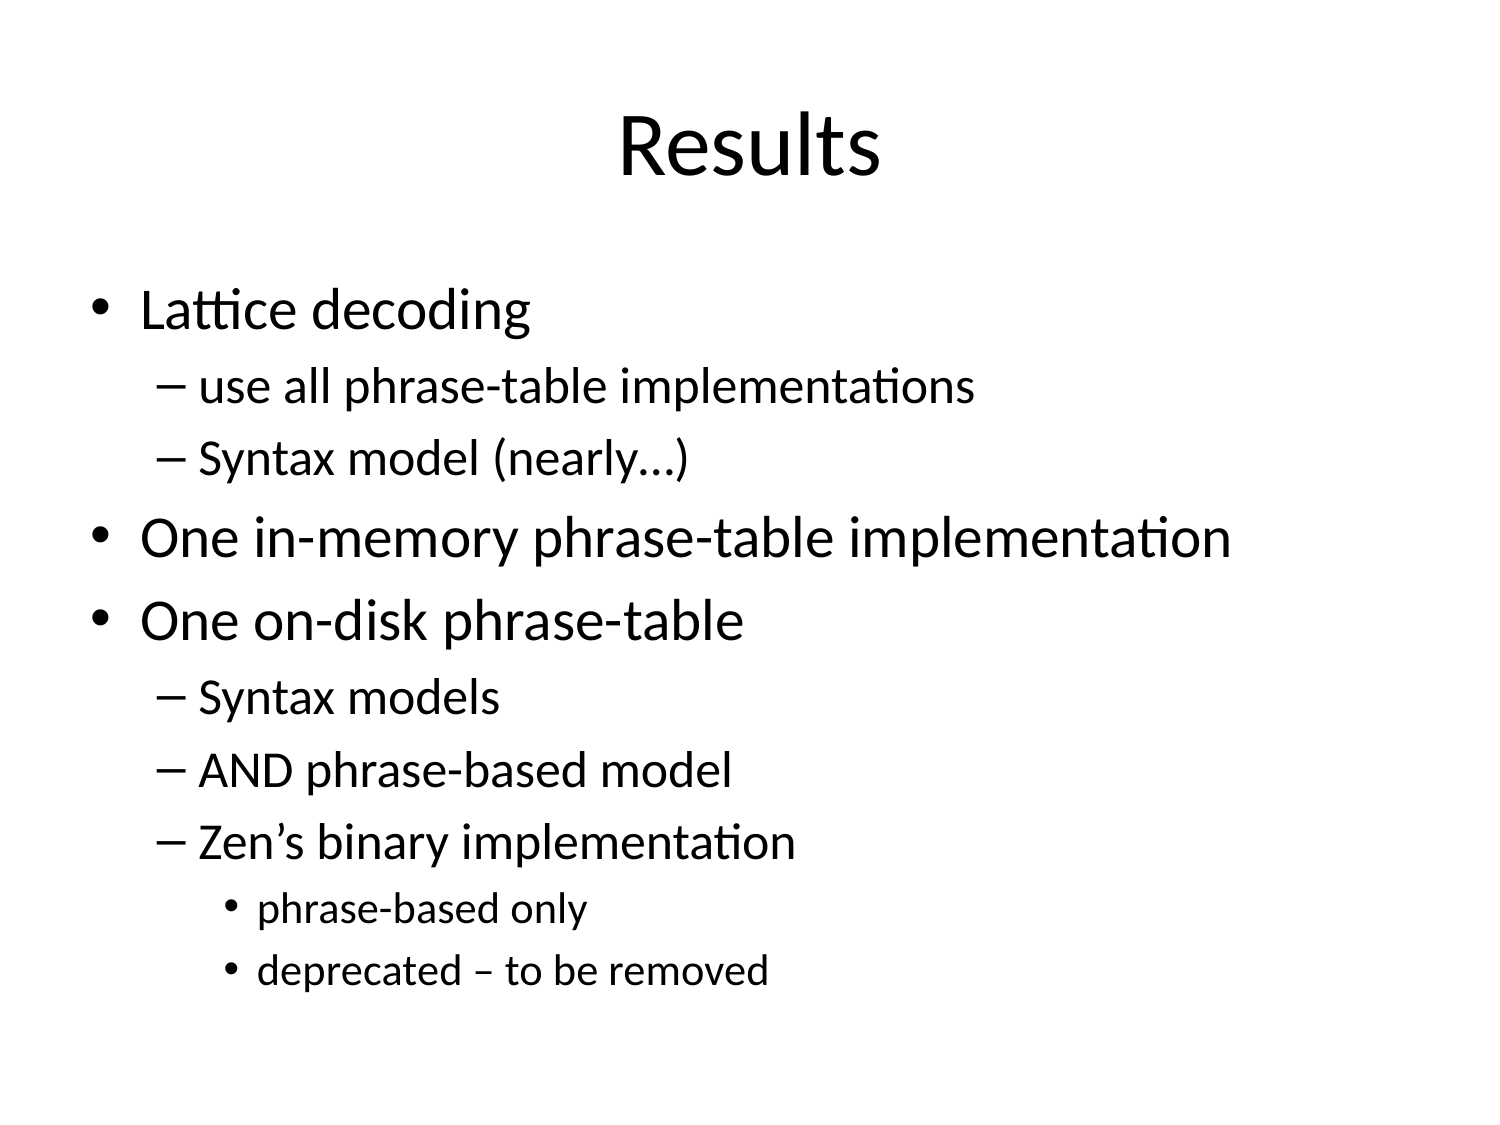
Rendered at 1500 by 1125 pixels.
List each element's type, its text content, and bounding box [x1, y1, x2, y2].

title Results [75, 45, 1425, 233]
list Lattice decoding use all phrase-table implementations Syntax model (nearly…) One in-memory phrase-table implementation One on-disk phrase-table Syntax models AND phrase-based model Zen’s binary implementation phrase-based only deprecated – to be removed [75, 262, 1425, 1005]
